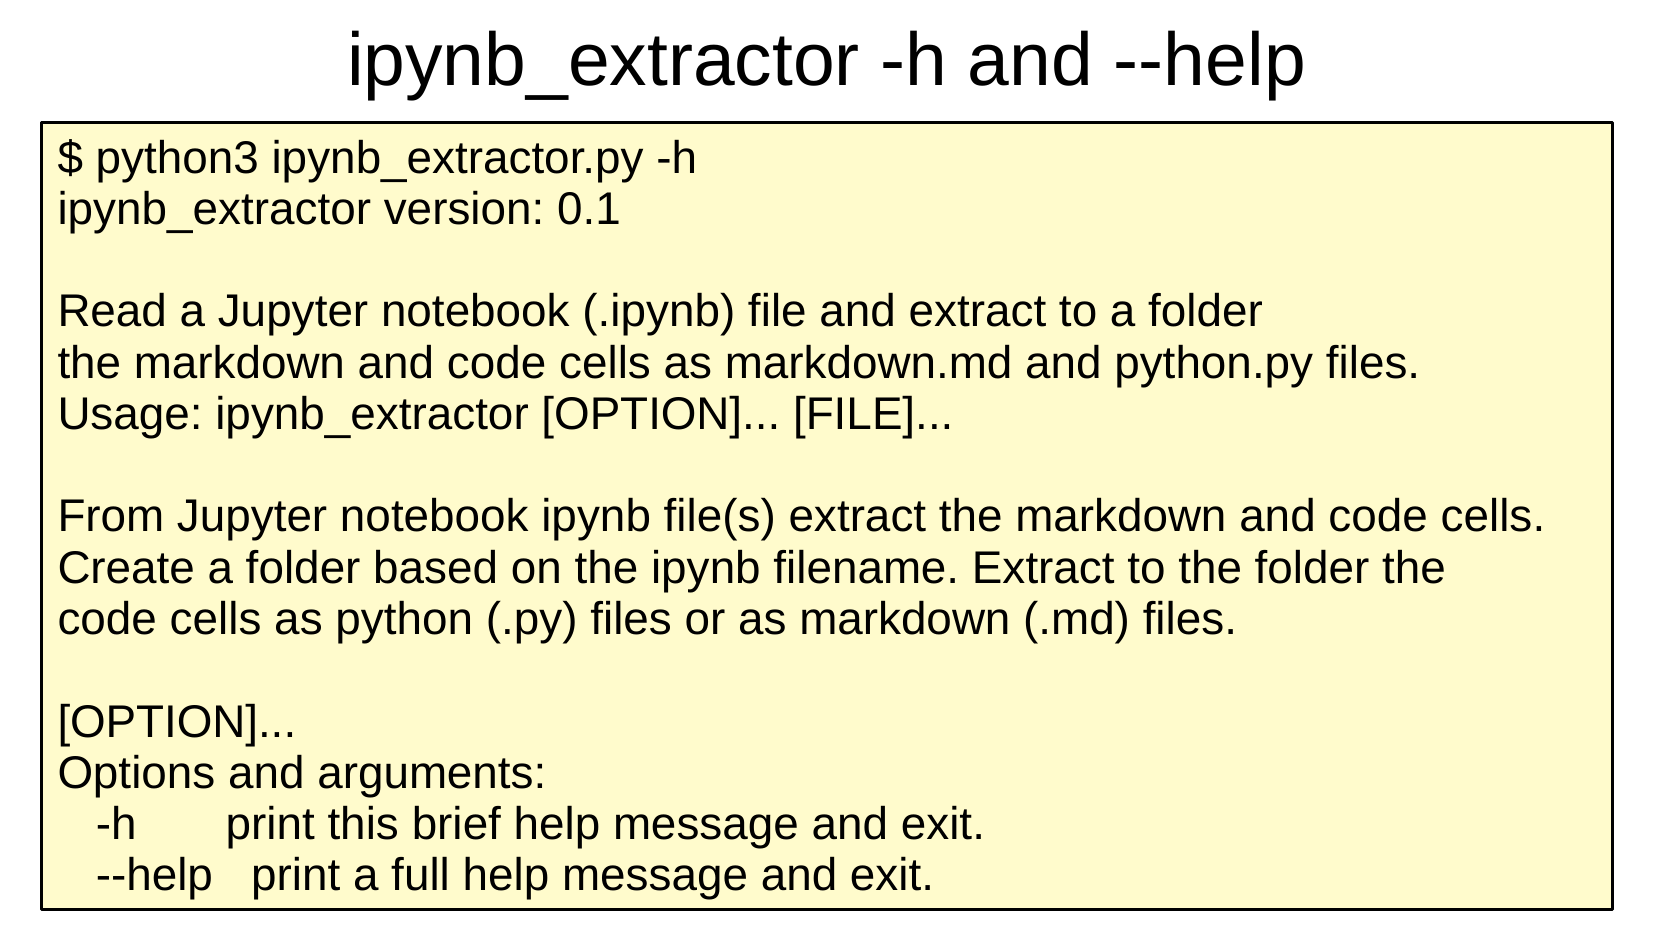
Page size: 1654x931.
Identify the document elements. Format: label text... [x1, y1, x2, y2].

text_box $ python3 ipynb_extractor.py -h ipynb_extractor version: 0.1 Read a Jupyter notebook (.ipynb) file and extract to a folder the markdown and code cells as markdown.md and python.py files. Usage: ipynb_extractor [OPTION]... [FILE]... From Jupyter notebook ipynb file(s) extract the markdown and code cells. Create a folder based on the ipynb filename. Extract to the folder the code cells as python (.py) files or as markdown (.md) files. [OPTION]... Options and arguments: -h print this brief help message and exit. --help print a full help message and exit. [41, 122, 1613, 910]
title ipynb_extractor -h and --help [82, 13, 1571, 107]
